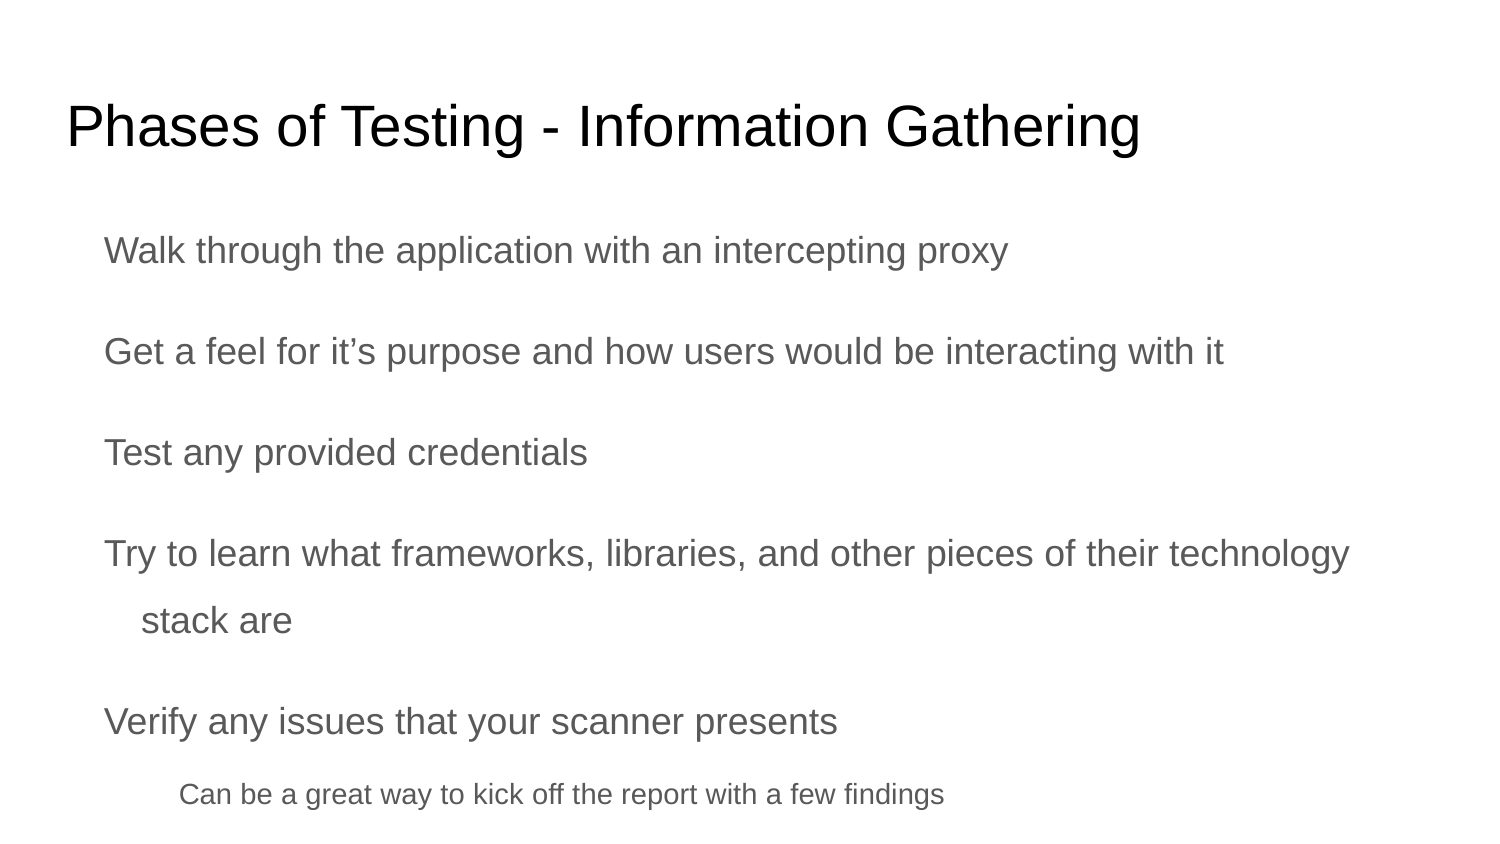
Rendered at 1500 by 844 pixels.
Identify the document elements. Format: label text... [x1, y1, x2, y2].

list Walk through the application with an intercepting proxy Get a feel for it’s purpose and how users would be interacting with it Test any provided credentials Try to learn what frameworks, libraries, and other pieces of their technology stack are Verify any issues that your scanner presents Can be a great way to kick off the report with a few findings [51, 189, 1449, 750]
title Phases of Testing - Information Gathering [51, 72, 1449, 167]
